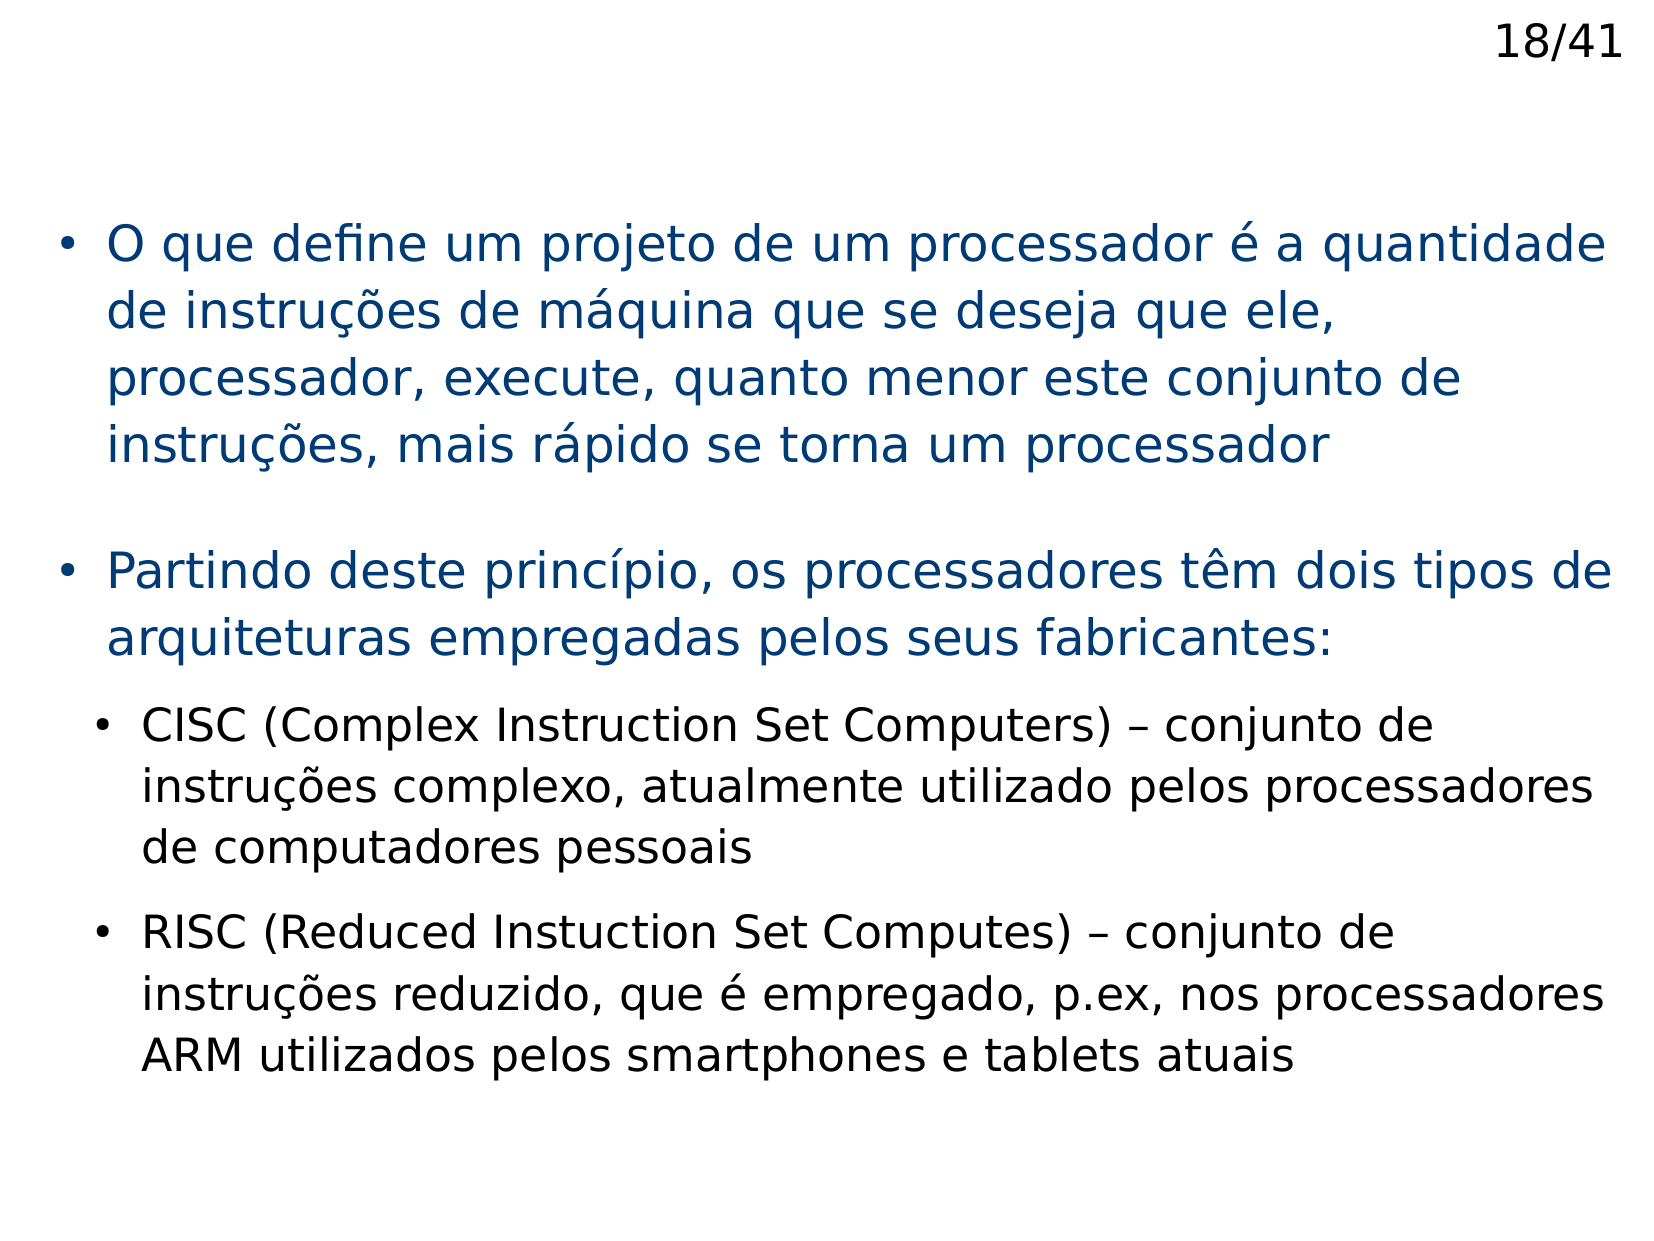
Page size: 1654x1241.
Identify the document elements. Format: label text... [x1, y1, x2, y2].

list O que define um projeto de um processador é a quantidade de instruções de máquina que se deseja que ele, processador, execute, quanto menor este conjunto de instruções, mais rápido se torna um processador Partindo deste princípio, os processadores têm dois tipos de arquiteturas empregadas pelos seus fabricantes: CISC (Complex Instruction Set Computers) – conjunto de instruções complexo, atualmente utilizado pelos processadores de computadores pessoais RISC (Reduced Instuction Set Computes) – conjunto de instruções reduzido, que é empregado, p.ex, nos processadores ARM utilizados pelos smartphones e tablets atuais [59, 206, 1625, 1211]
